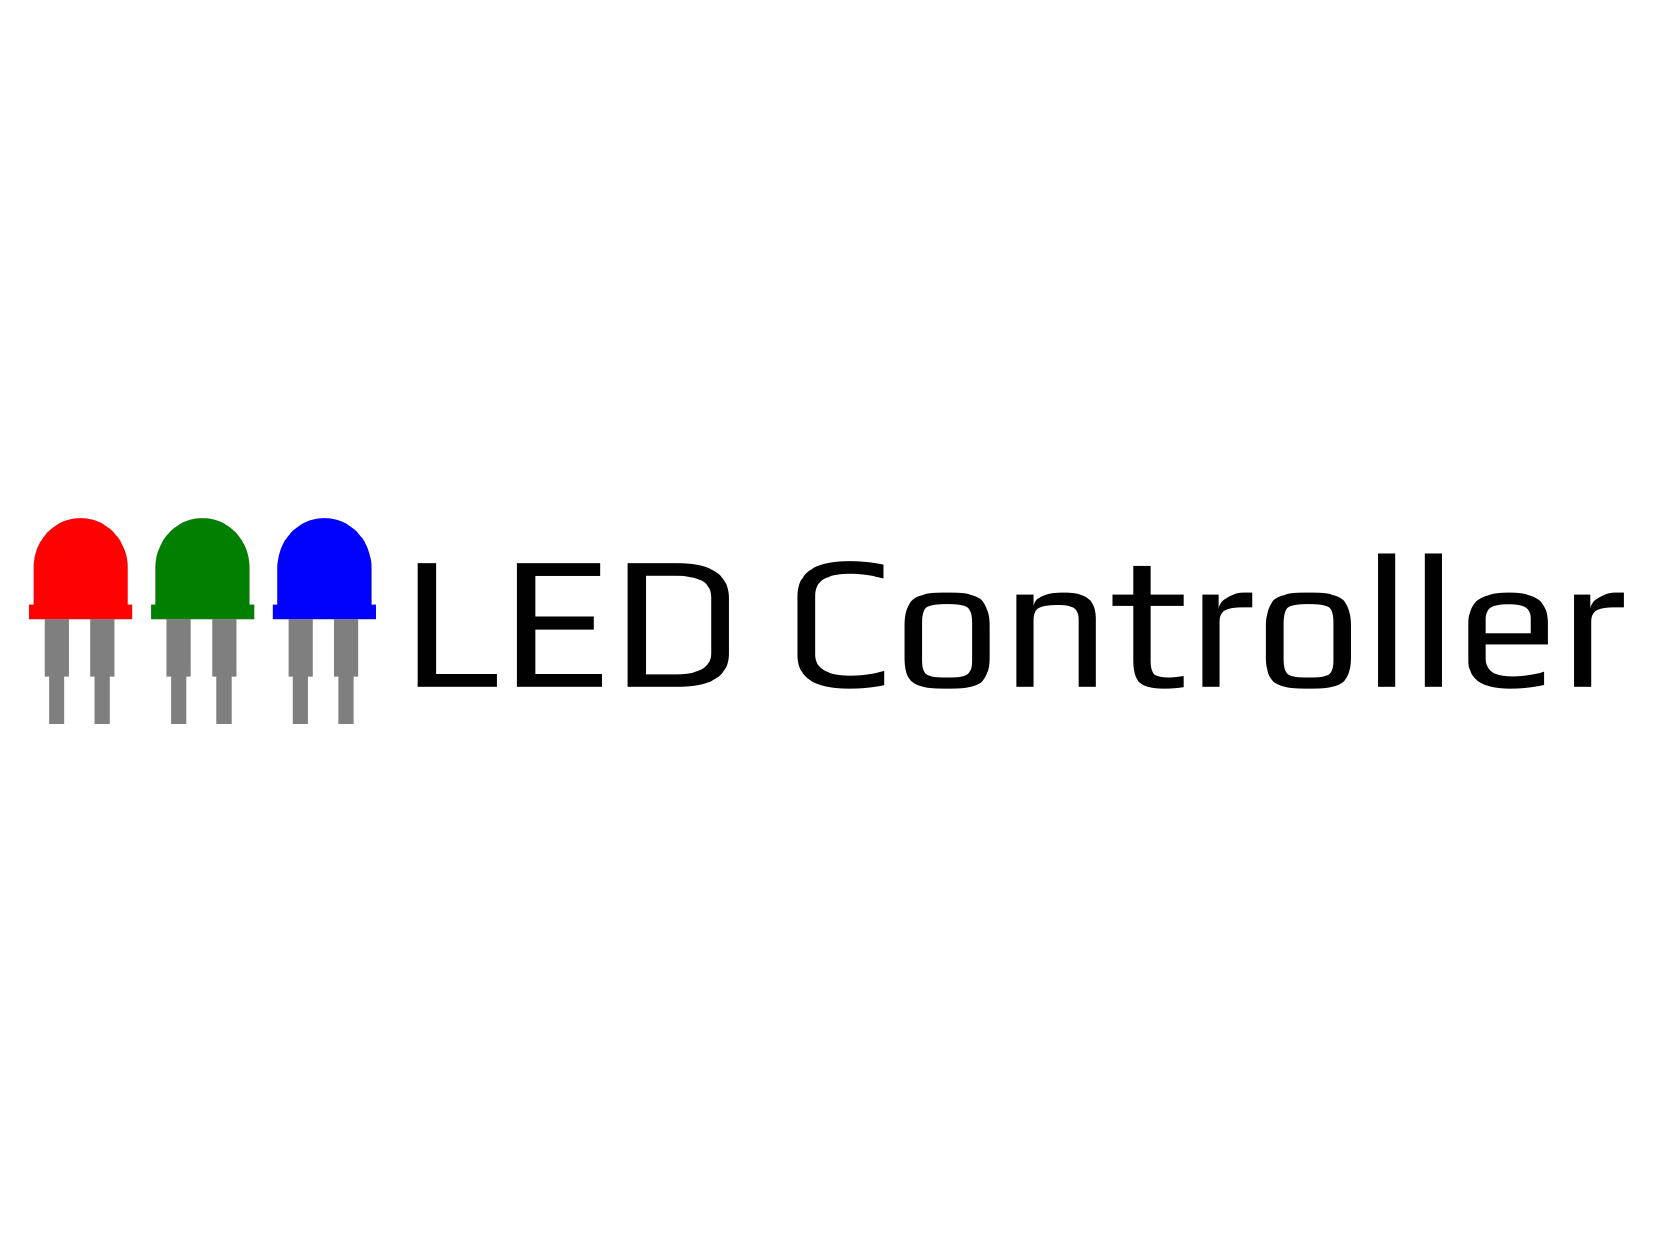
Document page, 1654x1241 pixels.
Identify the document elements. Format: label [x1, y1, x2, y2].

picture [15, 516, 1639, 725]
